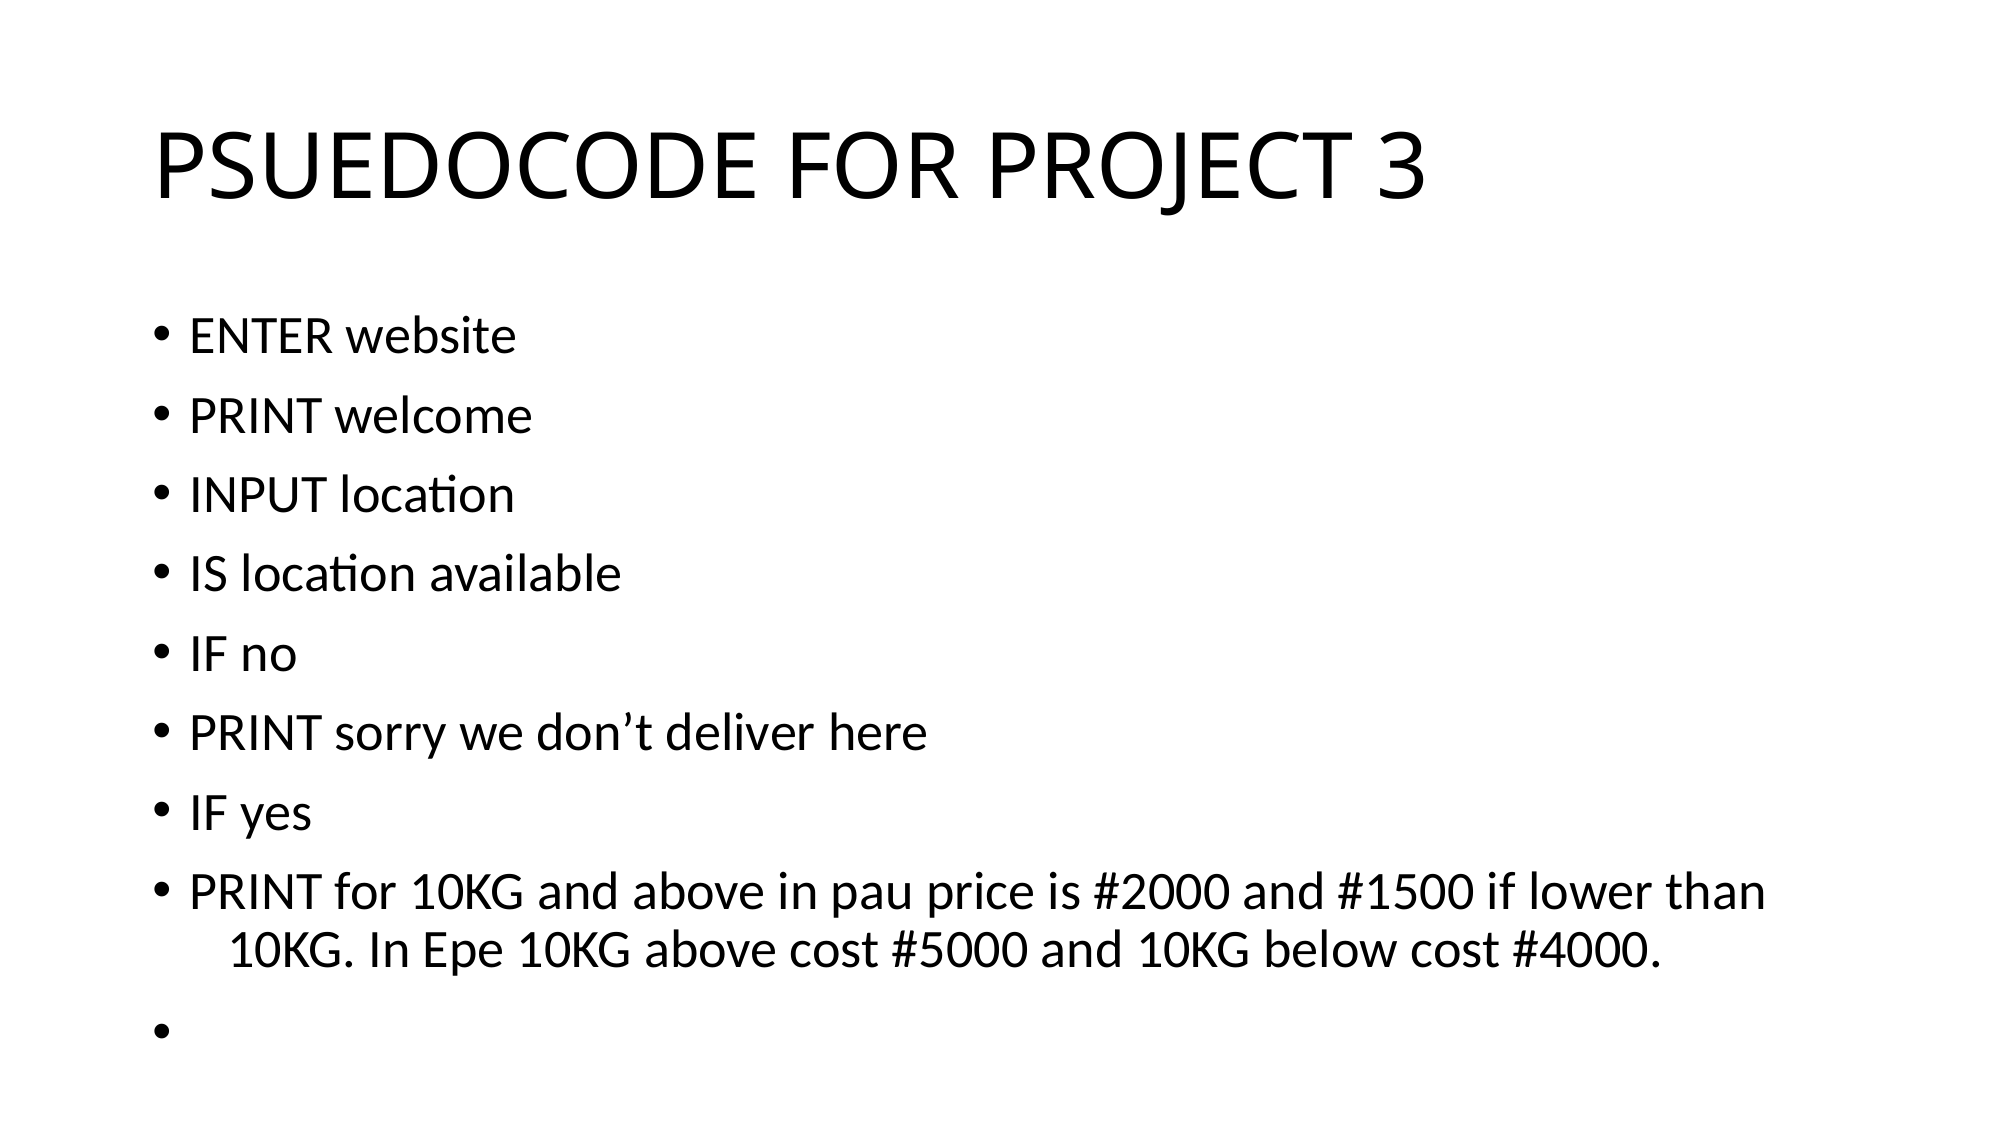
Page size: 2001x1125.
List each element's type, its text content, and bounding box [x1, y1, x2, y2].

title PSUEDOCODE FOR PROJECT 3 [137, 59, 1863, 278]
list ENTER website PRINT welcome INPUT location IS location available IF no PRINT sorry we don’t deliver here IF yes PRINT for 10KG and above in pau price is #2000 and #1500 if lower than 10KG. In Epe 10KG above cost #5000 and 10KG below cost #4000. [137, 299, 1863, 1014]
